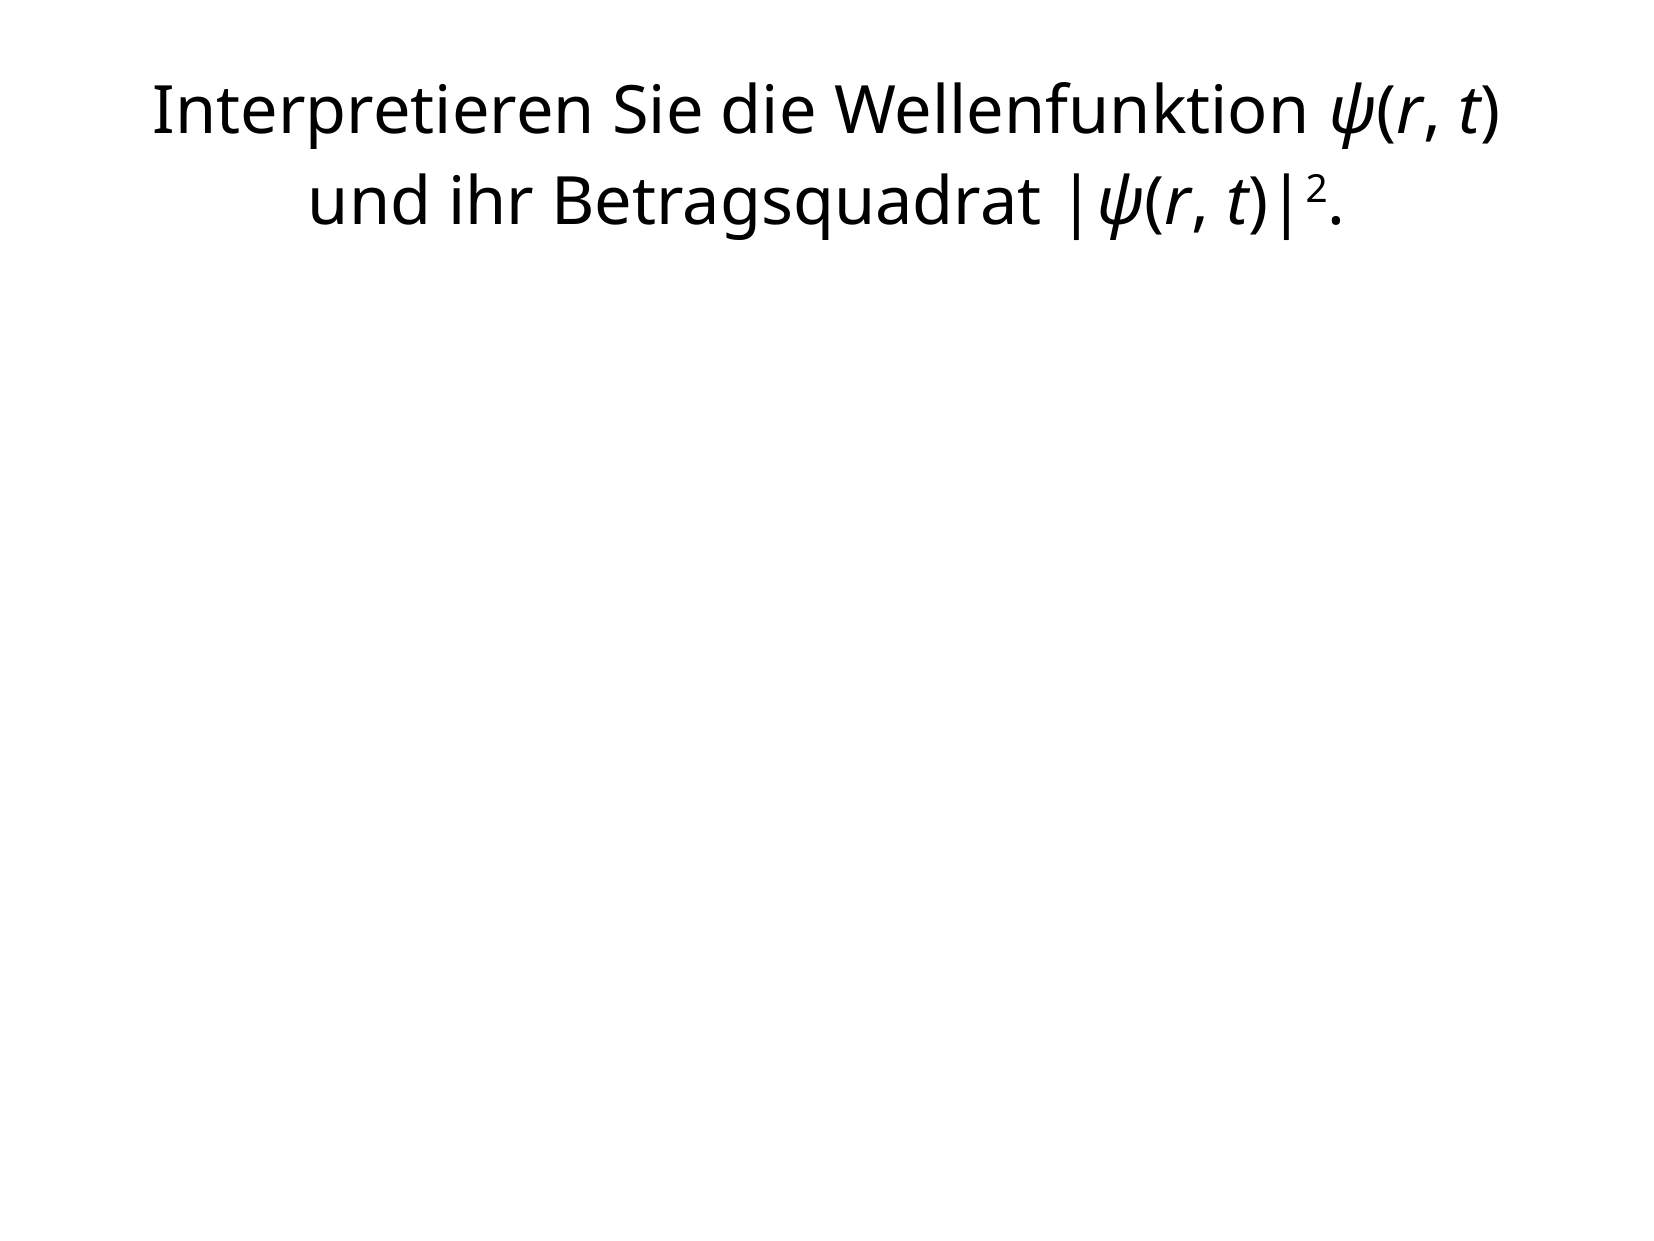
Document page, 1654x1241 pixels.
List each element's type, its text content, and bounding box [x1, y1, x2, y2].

title Interpretieren Sie die Wellenfunktion ψ(r, t) und ihr Betragsquadrat |ψ(r, t)|2. [82, 49, 1571, 257]
